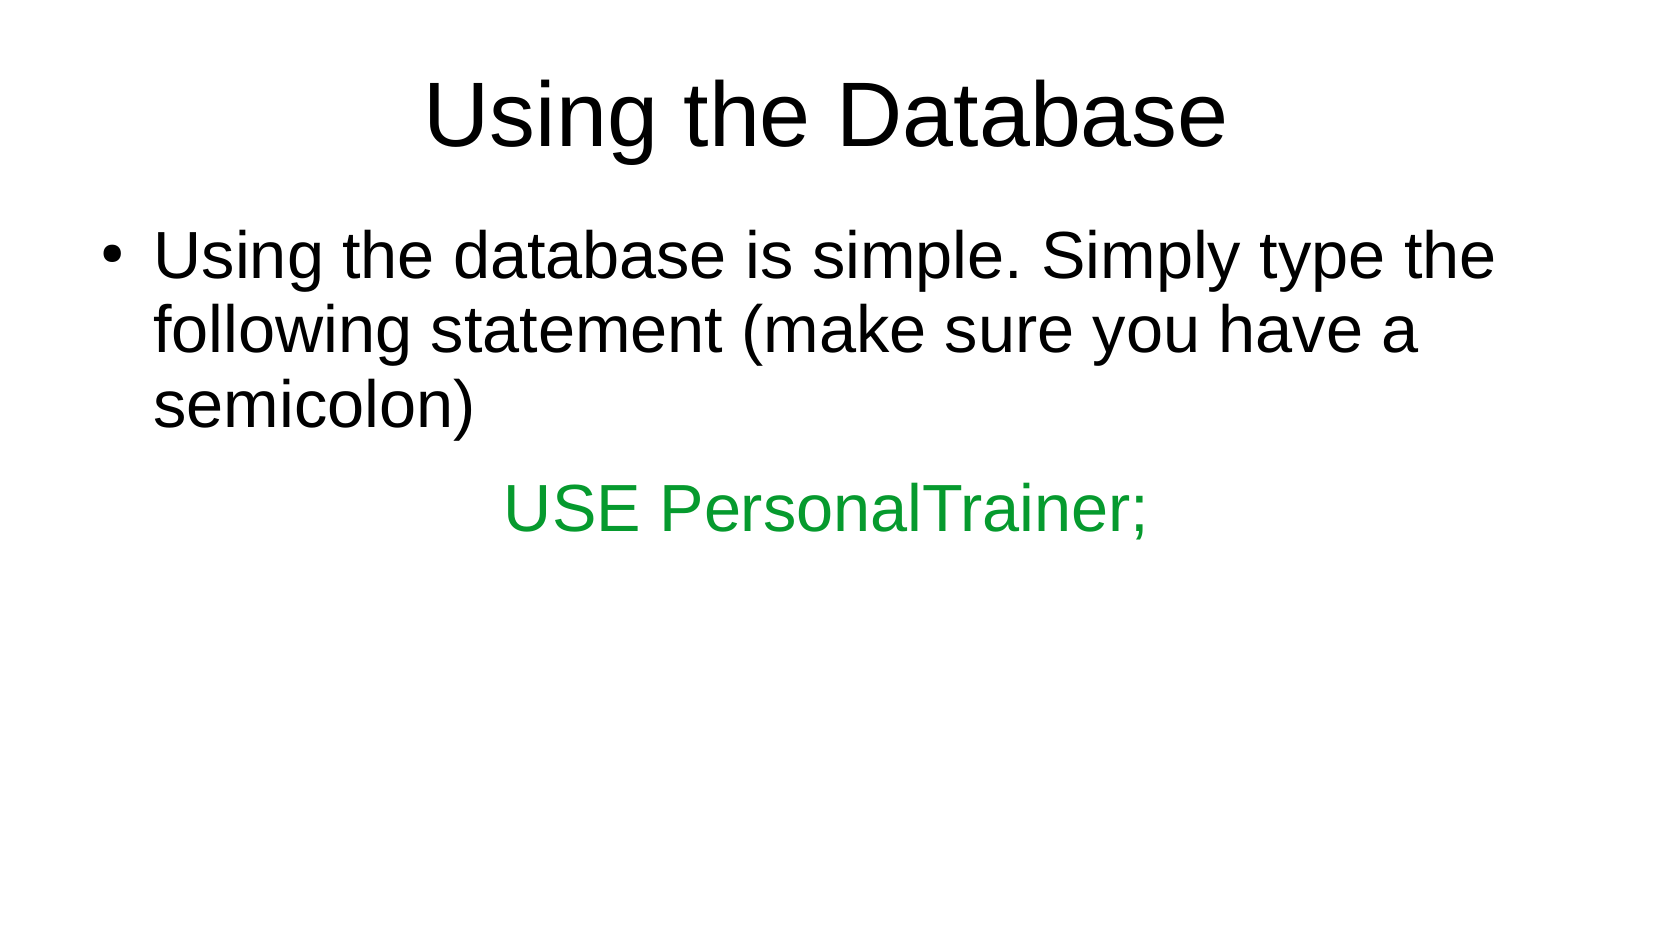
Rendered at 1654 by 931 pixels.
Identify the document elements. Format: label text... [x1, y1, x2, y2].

list Using the database is simple. Simply type the following statement (make sure you have a semicolon) USE PersonalTrainer; [82, 217, 1571, 758]
title Using the Database [82, 37, 1571, 193]
